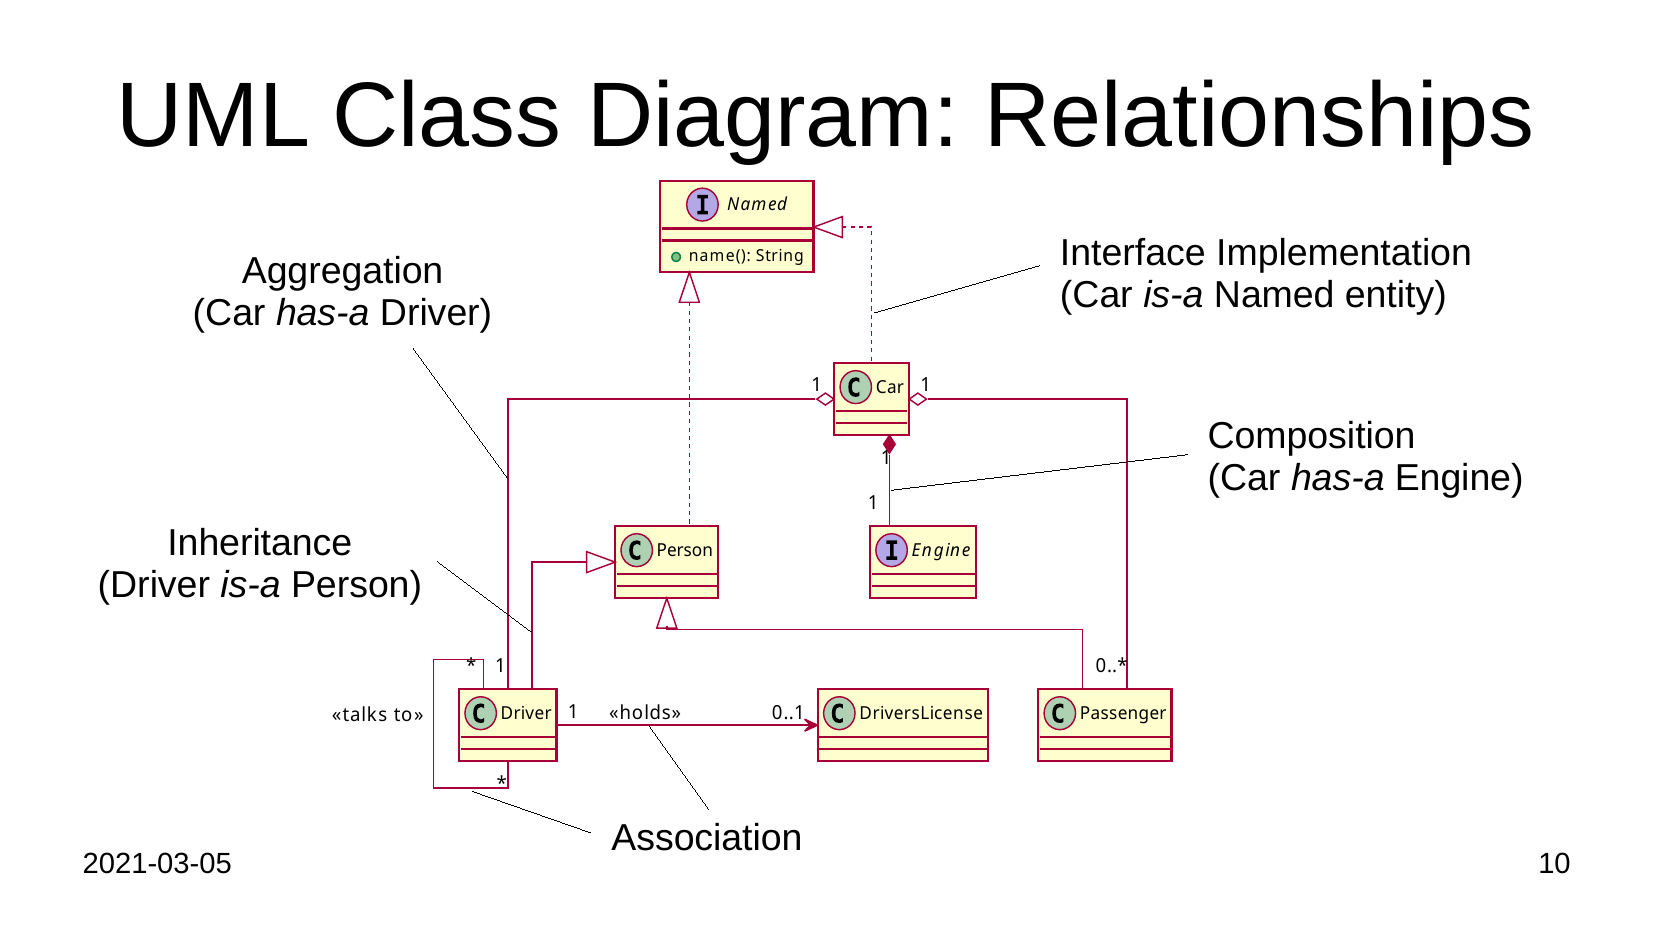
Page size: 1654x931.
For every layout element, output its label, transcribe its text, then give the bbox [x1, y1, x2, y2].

text_box Composition (Car has-a Engine) [1192, 407, 1548, 514]
text_box Interface Implementation (Car is-a Named entity) [1045, 224, 1495, 331]
text_box Aggregation (Car has-a Driver) [118, 242, 567, 349]
text_box Inheritance (Driver is-a Person) [82, 513, 438, 621]
picture [314, 169, 1182, 804]
title UML Class Diagram: Relationships [82, 37, 1571, 193]
text_box Association [596, 809, 821, 869]
